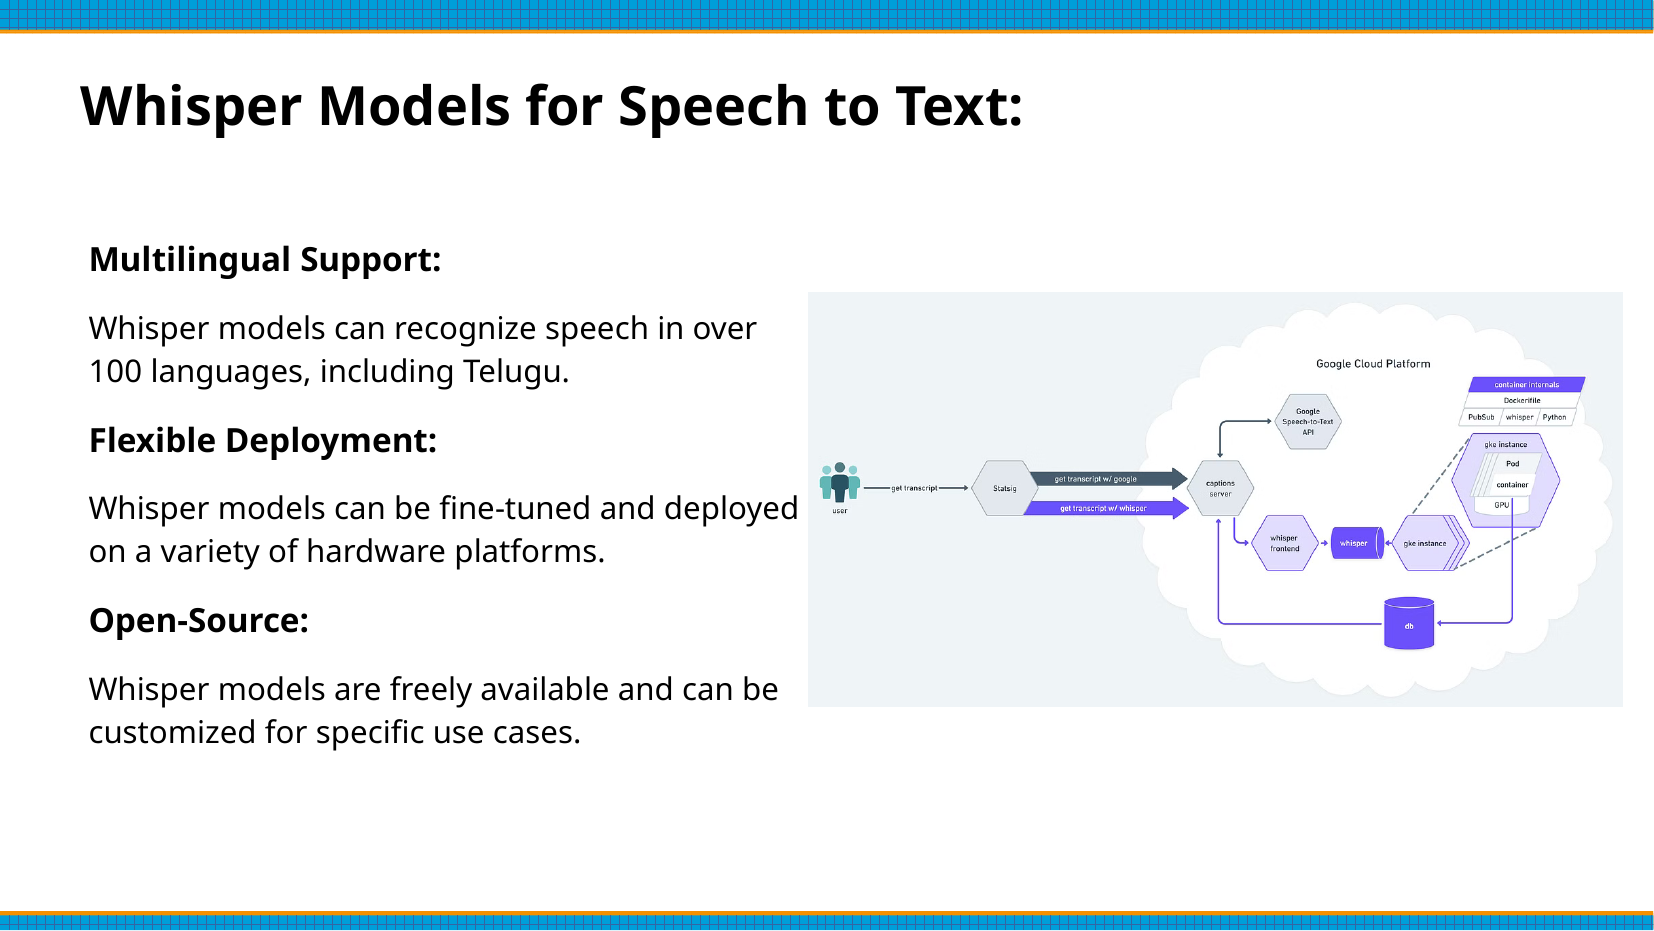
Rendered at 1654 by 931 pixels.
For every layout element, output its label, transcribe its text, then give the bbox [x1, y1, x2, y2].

text_box Whisper Models for Speech to Text: [75, 37, 1088, 226]
picture [808, 292, 1623, 707]
list Multilingual Support: Whisper models can recognize speech in over 100 languages, including Telugu. Flexible Deployment: Whisper models can be fine-tuned and deployed on a variety of hardware platforms. Open-Source: Whisper models are freely available and can be customized for specific use cases. [88, 236, 809, 788]
